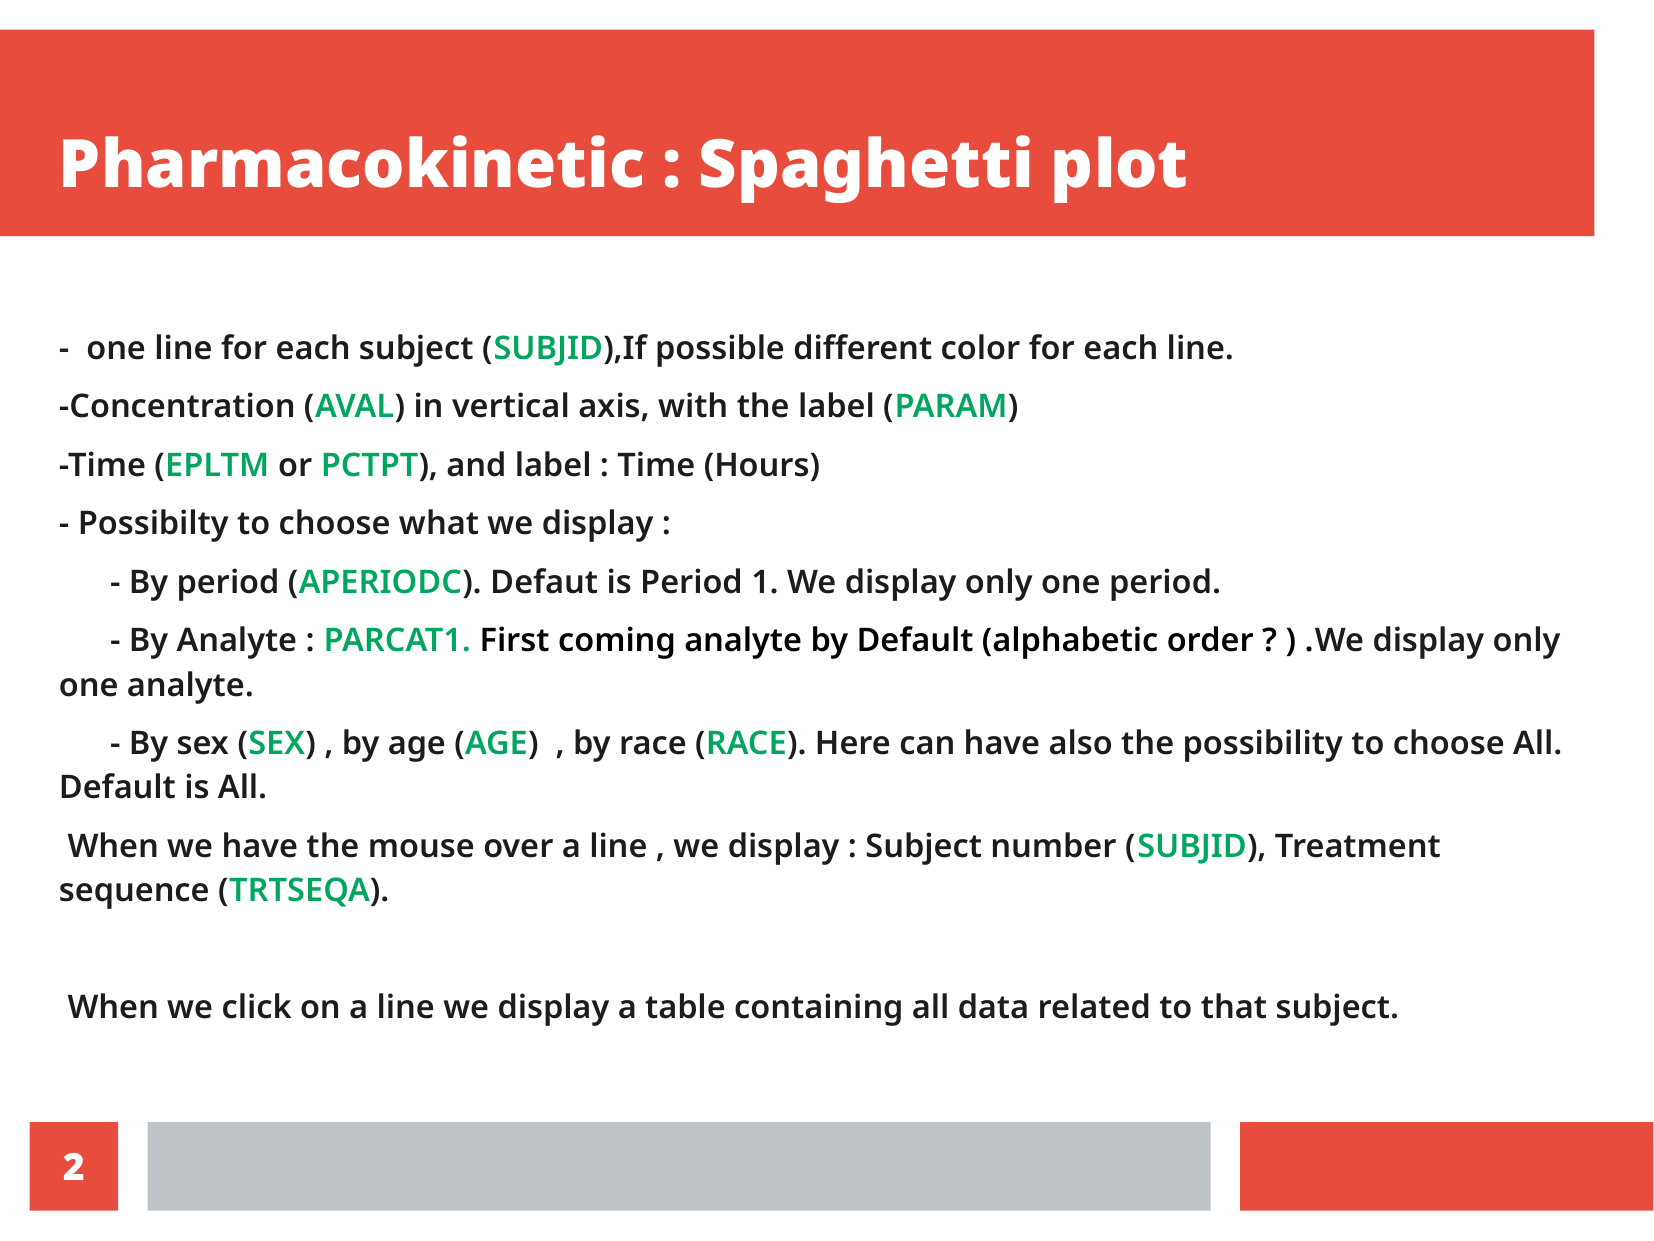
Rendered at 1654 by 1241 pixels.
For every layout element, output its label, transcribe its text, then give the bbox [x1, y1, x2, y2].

text_box [1192, 531, 1223, 641]
list - one line for each subject (SUBJID),If possible different color for each line. -Concentration (AVAL) in vertical axis, with the label (PARAM) -Time (EPLTM or PCTPT), and label : Time (Hours) - Possibilty to choose what we display : - By period (APERIODC). Defaut is Period 1. We display only one period. - By Analyte : PARCAT1. First coming analyte by Default (alphabetic order ? ) .We display only one analyte. - By sex (SEX) , by age (AGE) , by race (RACE). Here can have also the possibility to choose All. Default is All. When we have the mouse over a line , we display : Subject number (SUBJID), Treatment sequence (TRTSEQA). When we click on a line we display a table containing all data related to that subject. [59, 324, 1565, 1093]
title Pharmacokinetic : Spaghetti plot [59, 59, 1595, 207]
